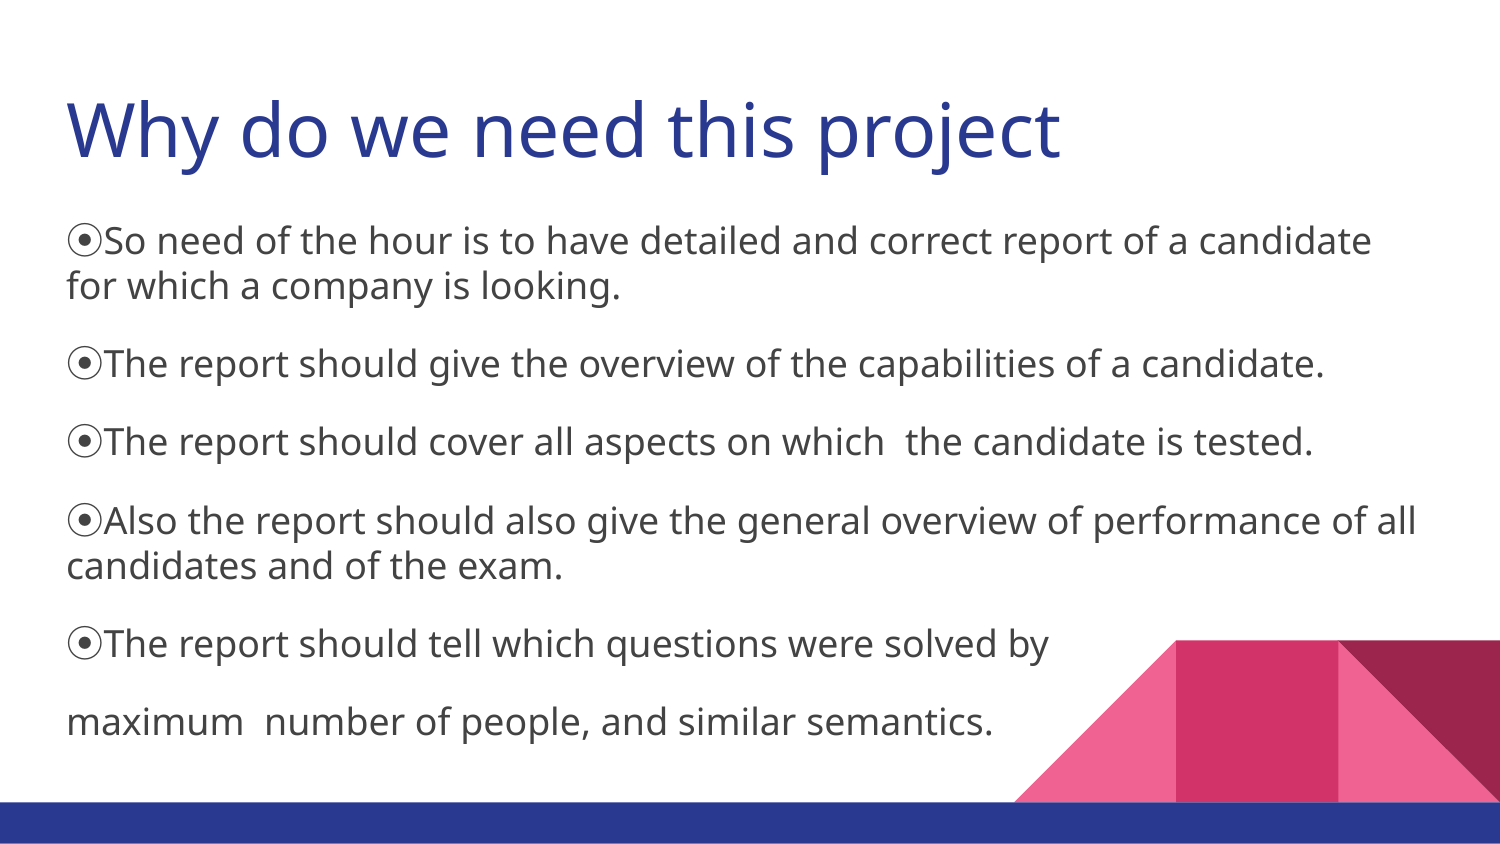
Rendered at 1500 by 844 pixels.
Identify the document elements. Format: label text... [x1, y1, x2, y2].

list ⦿So need of the hour is to have detailed and correct report of a candidate for which a company is looking. ⦿The report should give the overview of the capabilities of a candidate. ⦿The report should cover all aspects on which the candidate is tested. ⦿Also the report should also give the general overview of performance of all candidates and of the exam. ⦿The report should tell which questions were solved by maximum number of people, and similar semantics. [51, 201, 1449, 769]
title Why do we need this project [51, 67, 1449, 167]
